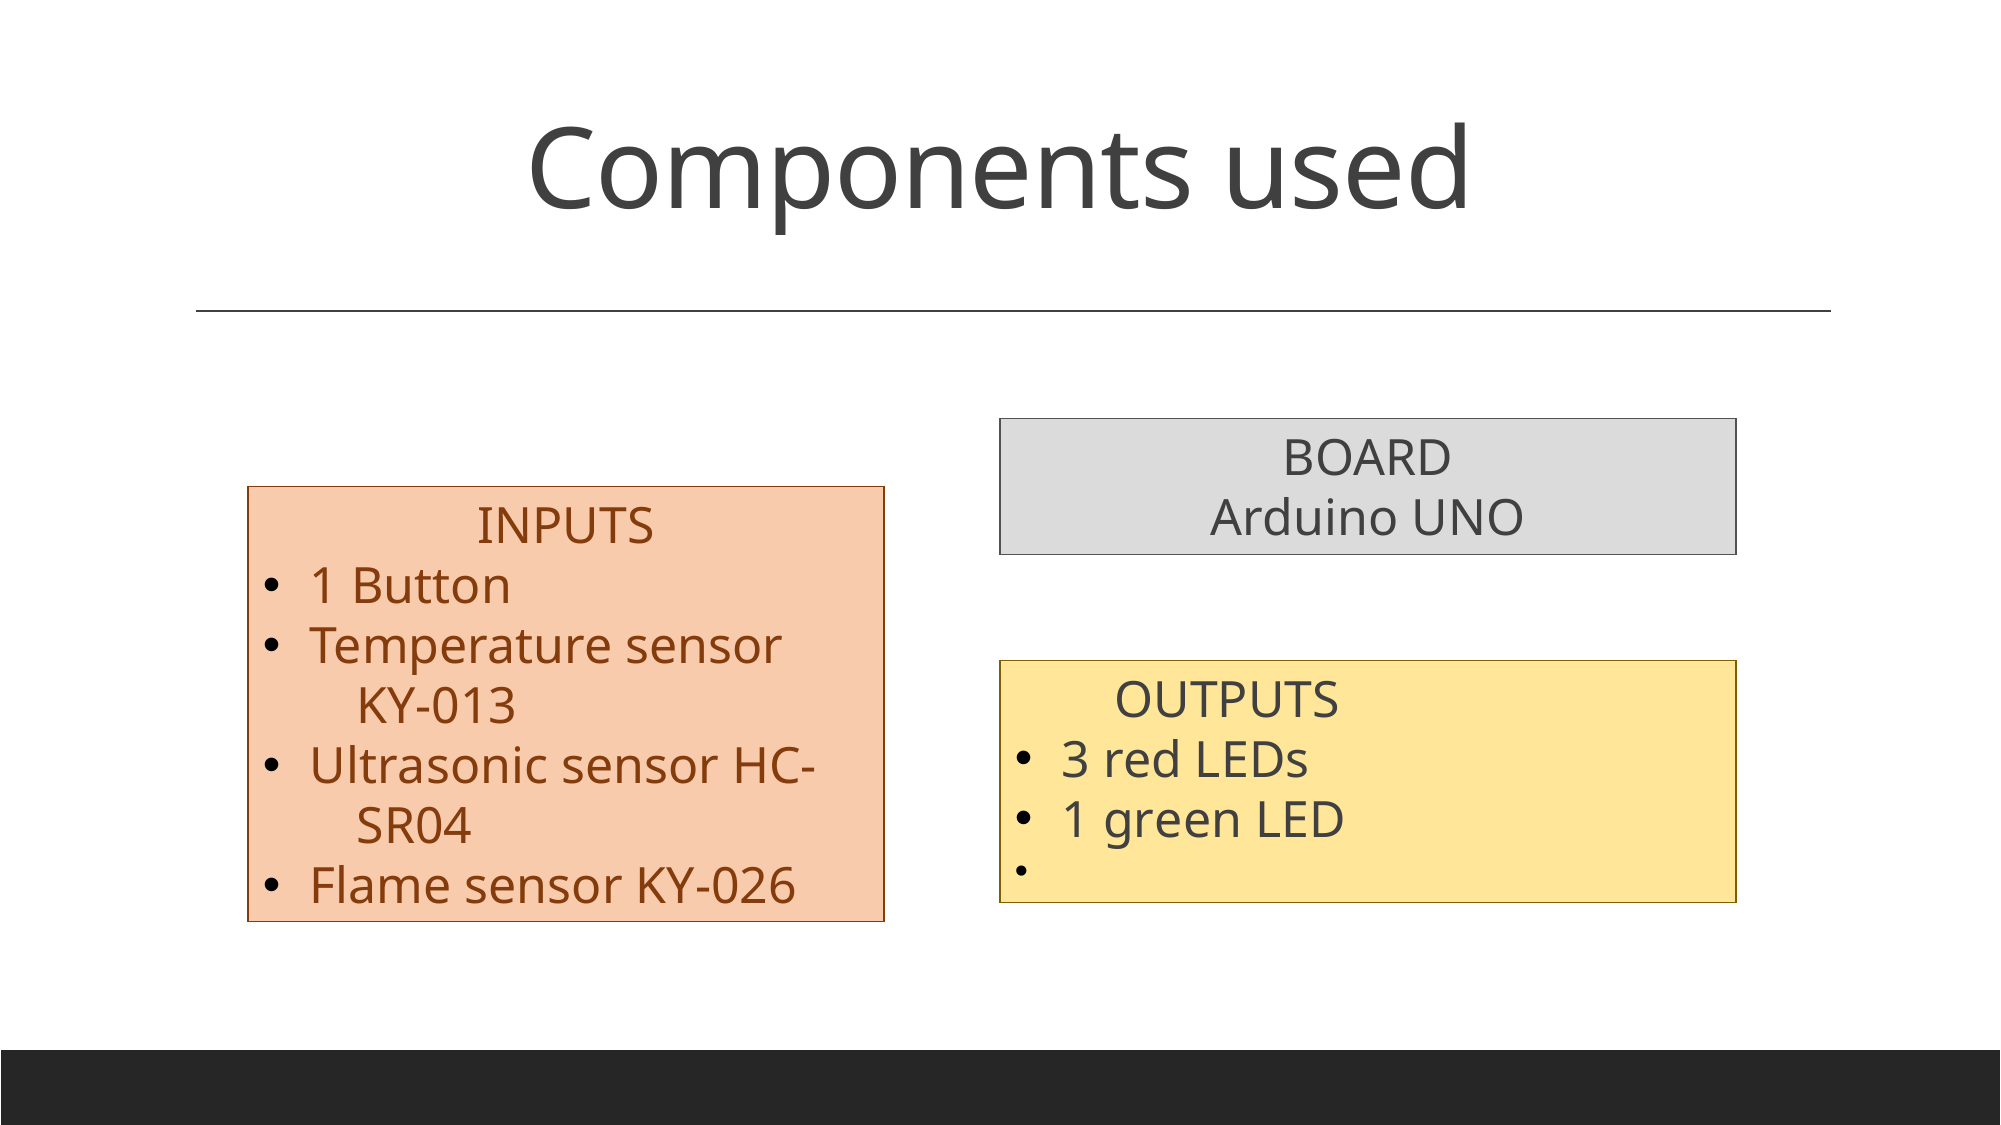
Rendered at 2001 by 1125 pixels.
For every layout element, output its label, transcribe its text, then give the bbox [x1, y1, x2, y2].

text_box BOARD Arduino UNO [999, 418, 1736, 555]
text_box INPUTS 1 Button Temperature sensor KY-013 Ultrasonic sensor HC-SR04 Flame sensor KY-026 [247, 486, 884, 805]
title Components used [174, 0, 1825, 238]
text_box OUTPUTS 3 red LEDs 1 green LED [999, 660, 1736, 903]
